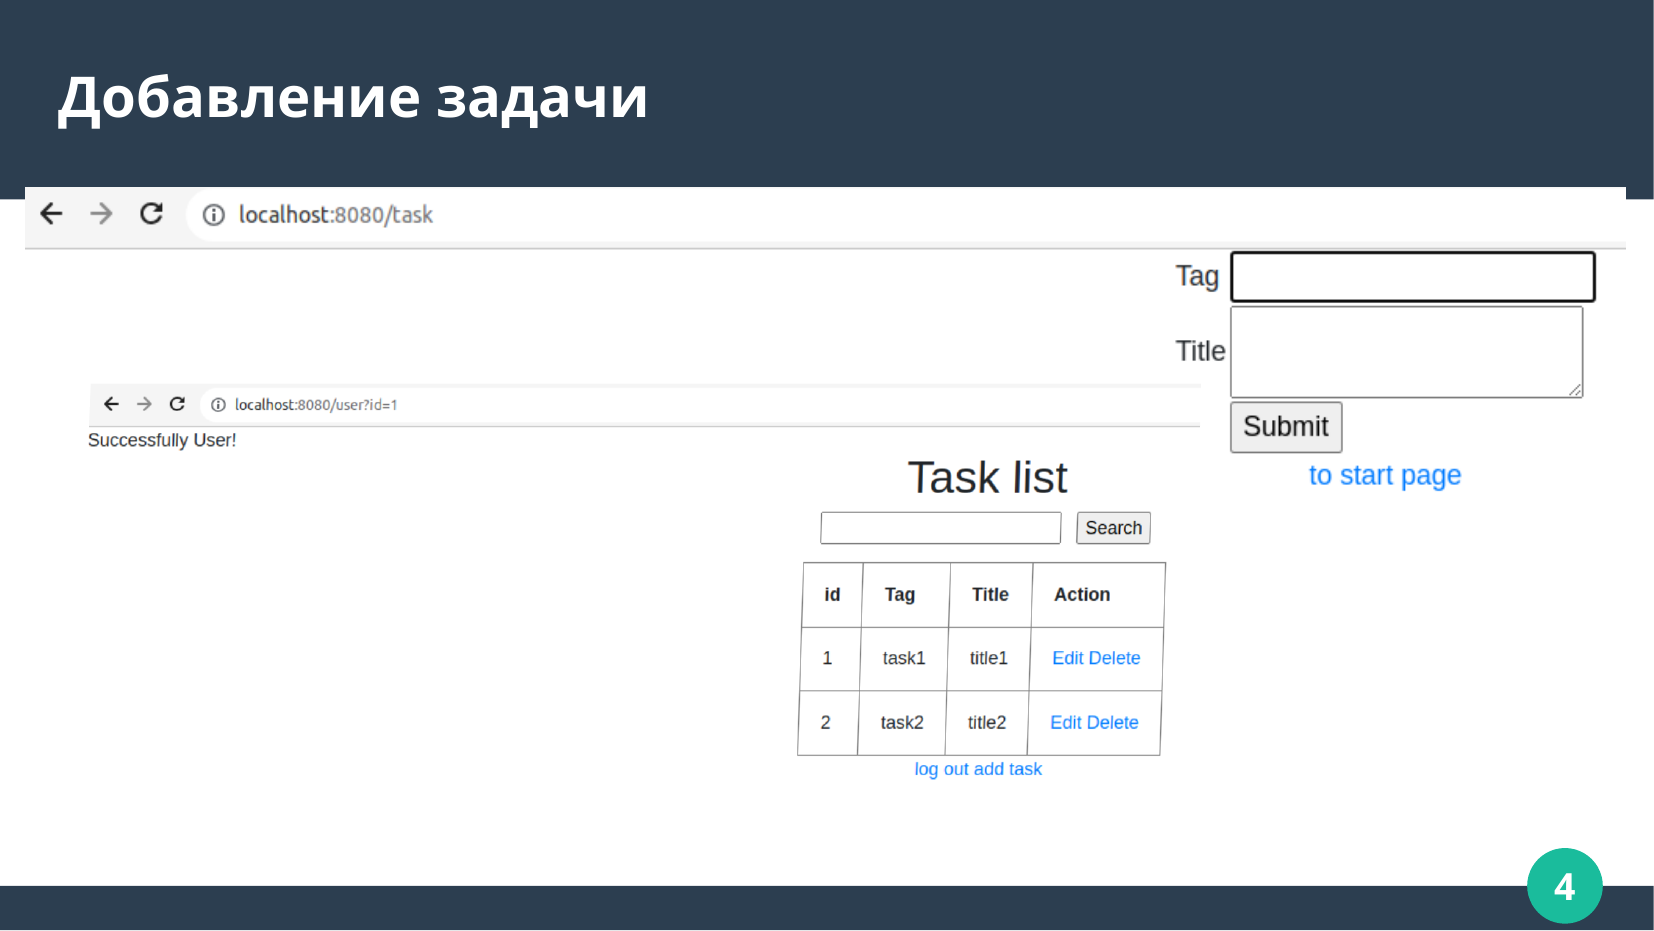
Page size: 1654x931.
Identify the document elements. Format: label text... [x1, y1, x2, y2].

title Добавление задачи [59, 37, 1595, 155]
picture [25, 187, 1626, 864]
